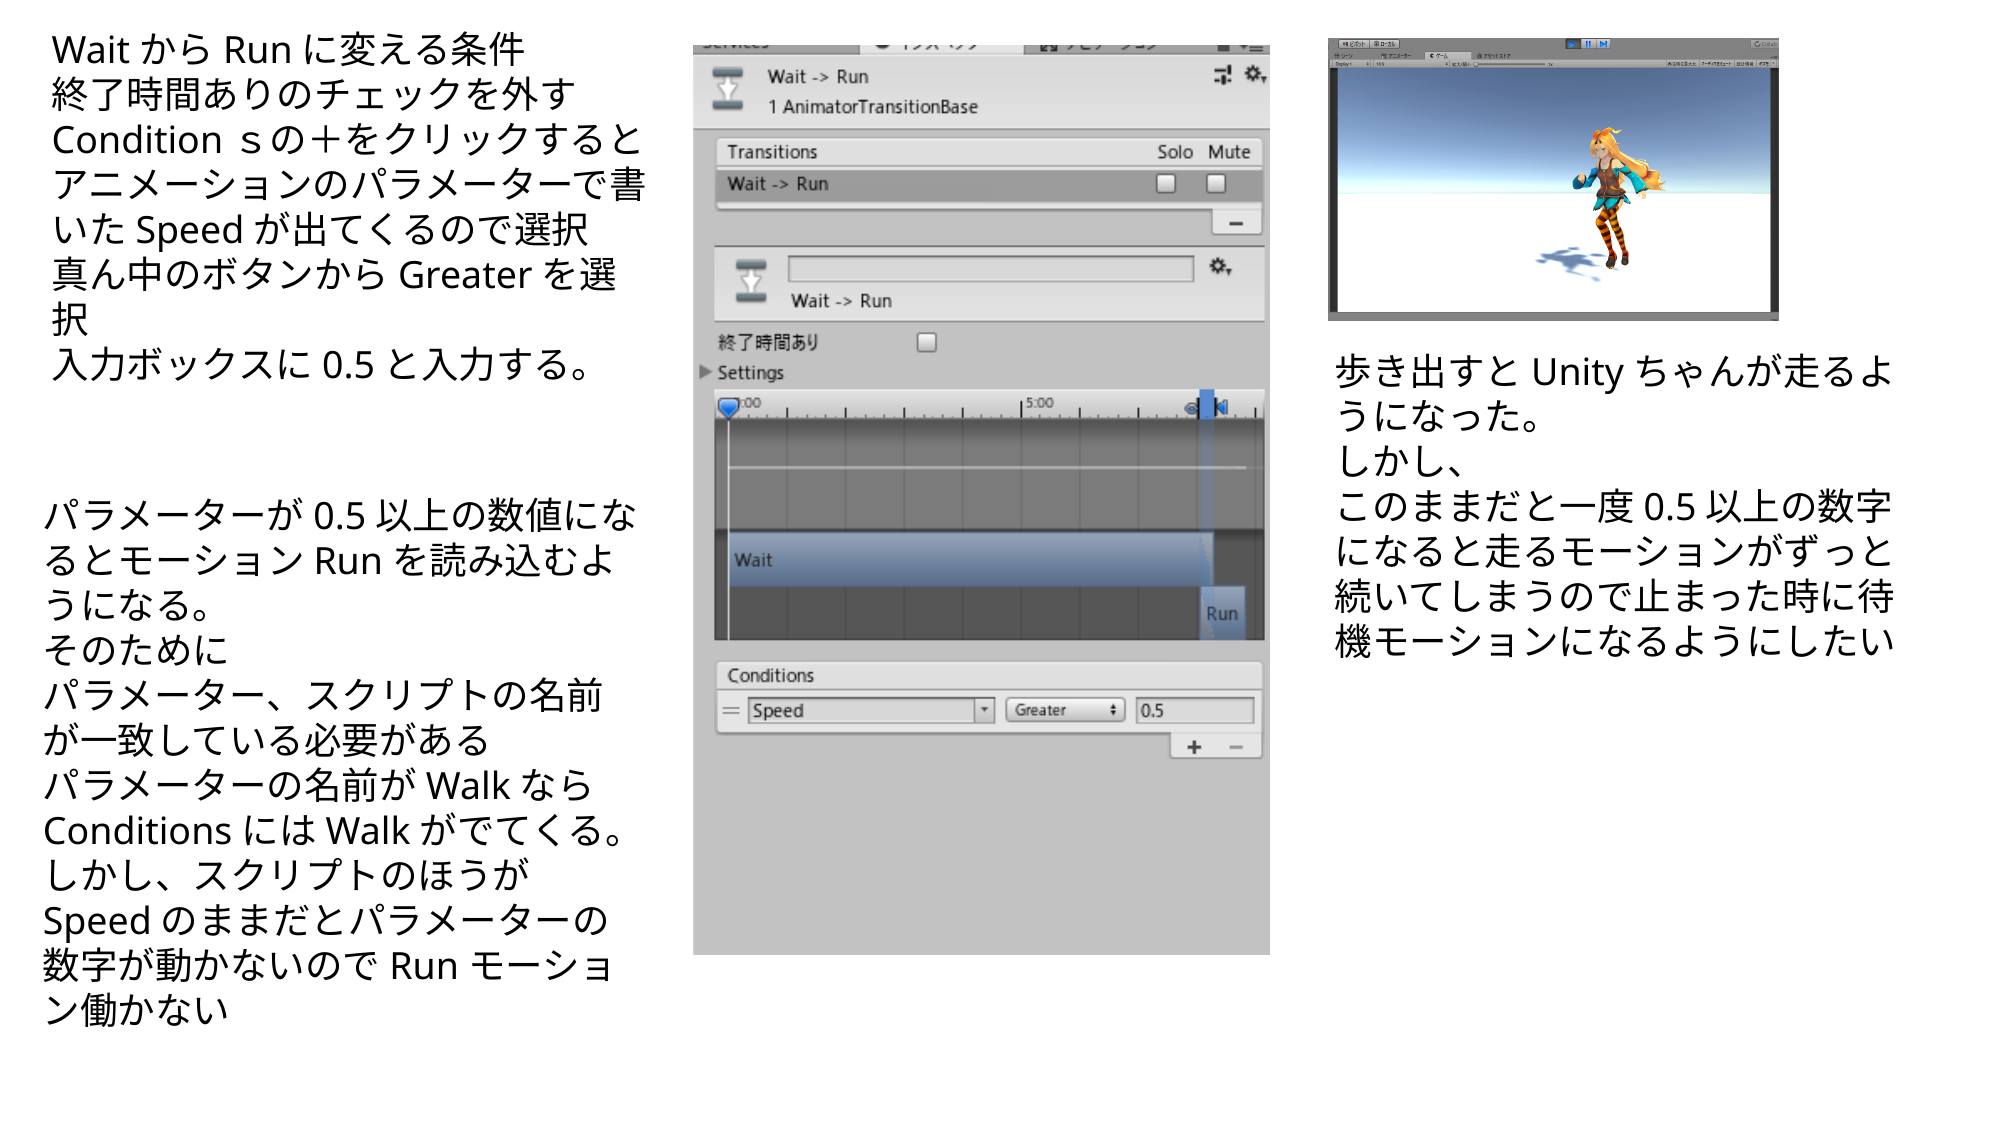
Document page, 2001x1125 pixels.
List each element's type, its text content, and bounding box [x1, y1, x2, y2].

text_box パラメーターが0.5以上の数値になるとモーションRunを読み込むようになる。 そのために パラメーター、スクリプトの名前が一致している必要がある パラメーターの名前がWalkなら ConditionsにはWalkがでてくる。 しかし、スクリプトのほうがSpeedのままだとパラメーターの数字が動かないのでRunモーション働かない [27, 484, 654, 954]
picture [1328, 38, 1779, 321]
text_box 歩き出すとUnityちゃんが走るようになった。 しかし、 このままだと一度0.5以上の数字になると走るモーションがずっと続いてしまうので止まった時に待機モーションになるようにしたい [1319, 340, 1946, 674]
text_box WaitからRunに変える条件 終了時間ありのチェックを外す Conditionｓの＋をクリックすると アニメーションのパラメーターで書いたSpeedが出てくるので選択 真ん中のボタンからGreaterを選択 入力ボックスに0.5と入力する。 [36, 18, 663, 353]
picture [693, 45, 1270, 955]
